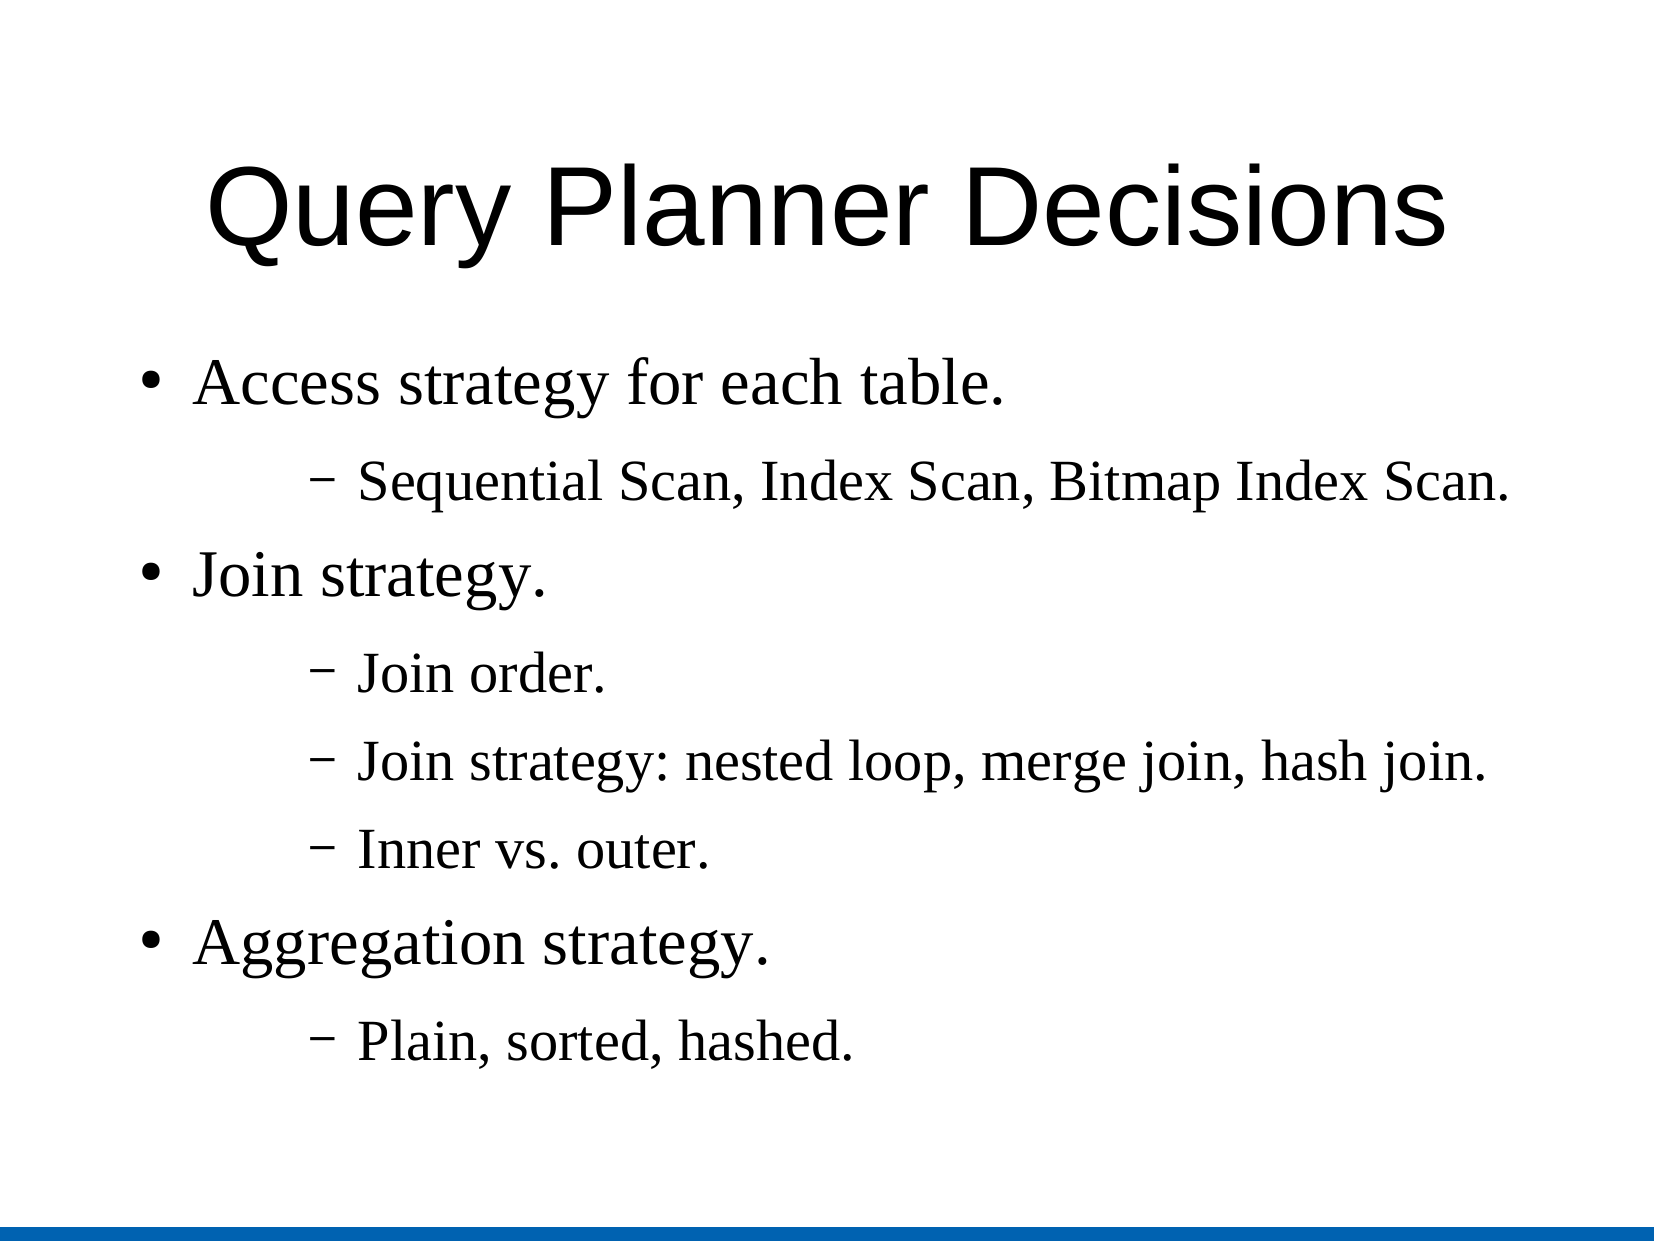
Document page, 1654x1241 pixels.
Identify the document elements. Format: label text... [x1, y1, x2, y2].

title Query Planner Decisions [121, 102, 1533, 311]
list Access strategy for each table. Sequential Scan, Index Scan, Bitmap Index Scan. Join strategy. Join order. Join strategy: nested loop, merge join, hash join. Inner vs. outer. Aggregation strategy. Plain, sorted, hashed. [121, 344, 1533, 1127]
